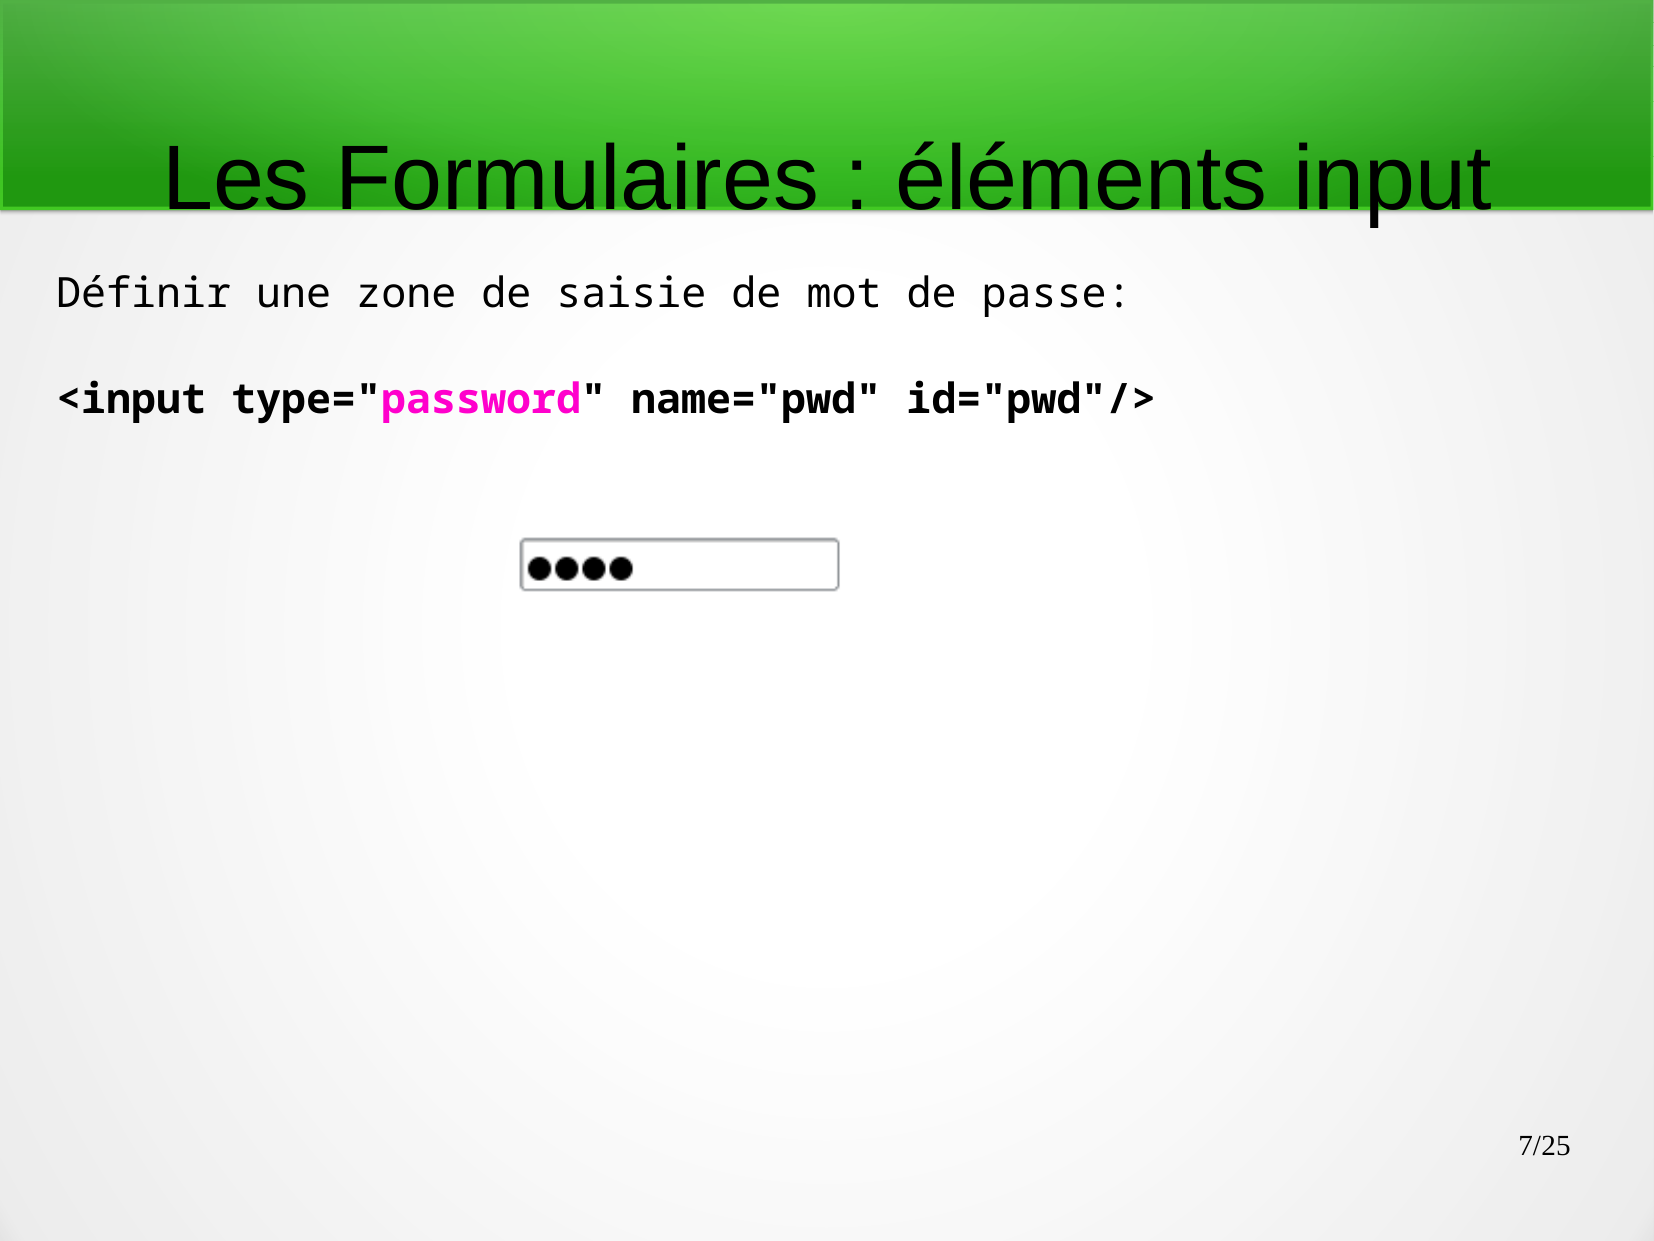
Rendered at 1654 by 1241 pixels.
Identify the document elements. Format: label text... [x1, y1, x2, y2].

text_box Définir une zone de saisie de mot de passe: <input type="password" name="pwd" id="pwd"/> [55, 265, 1624, 1188]
picture [514, 530, 863, 600]
title Les Formulaires : éléments input [121, 77, 1534, 265]
